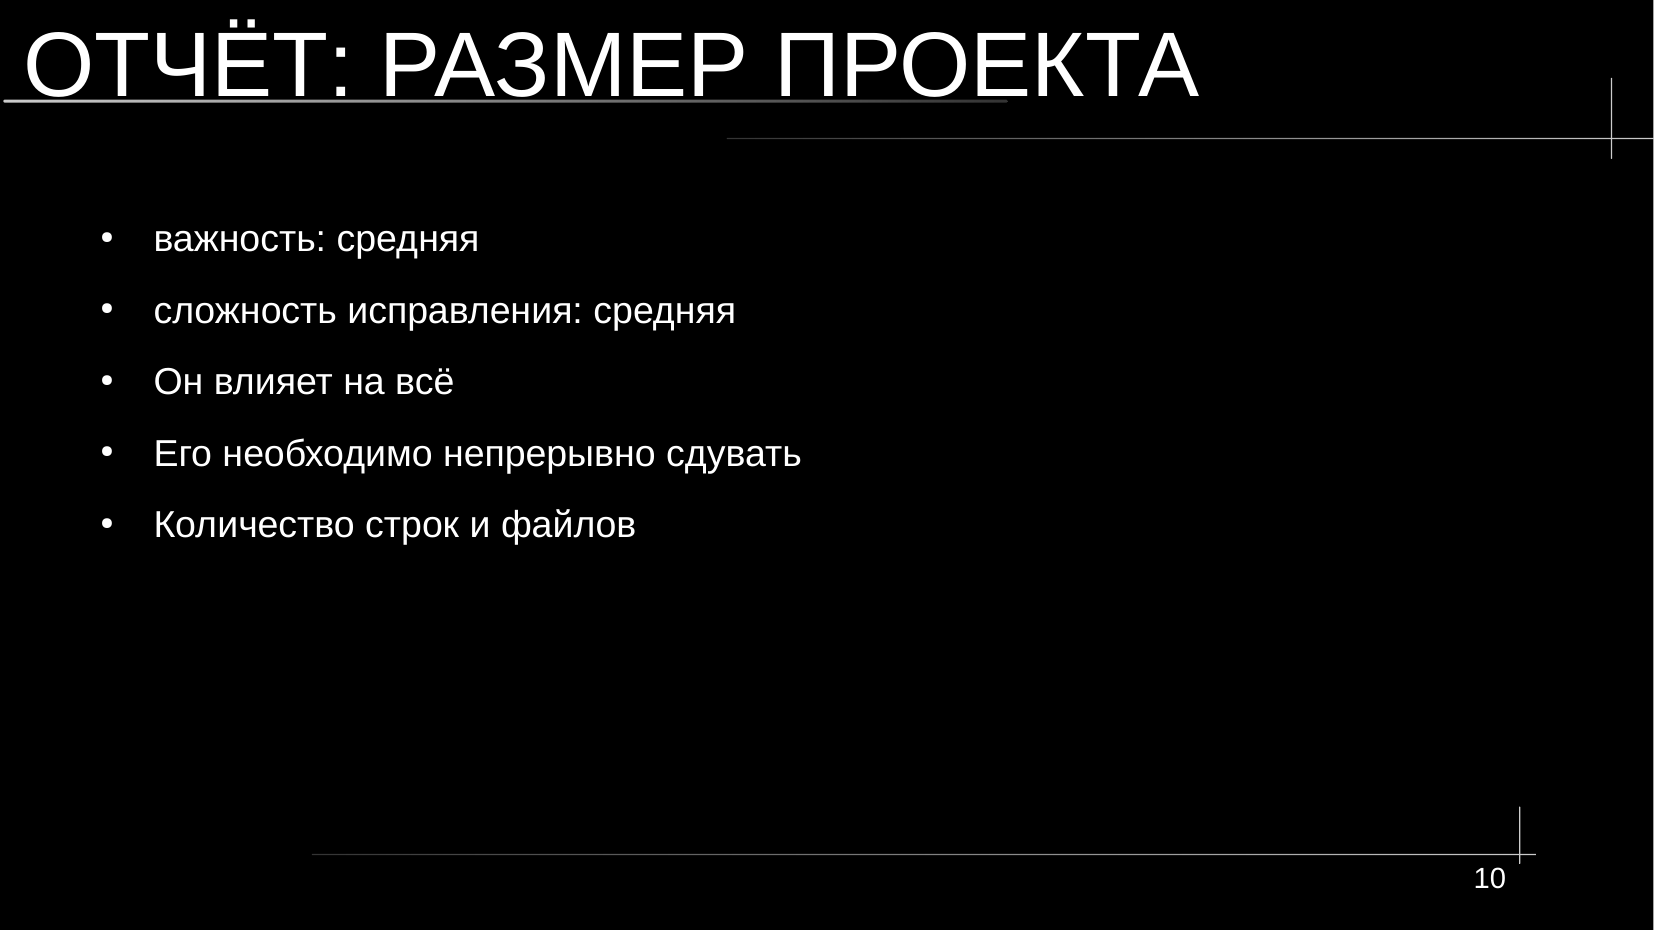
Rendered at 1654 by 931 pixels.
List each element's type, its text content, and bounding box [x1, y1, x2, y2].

title ОТЧЁТ: РАЗМЕР ПРОЕКТА [23, 11, 1589, 119]
list важность: средняя сложность исправления: средняя Он влияет на всё Его необходимо непрерывно сдувать Количество строк и файлов [82, 217, 1571, 758]
